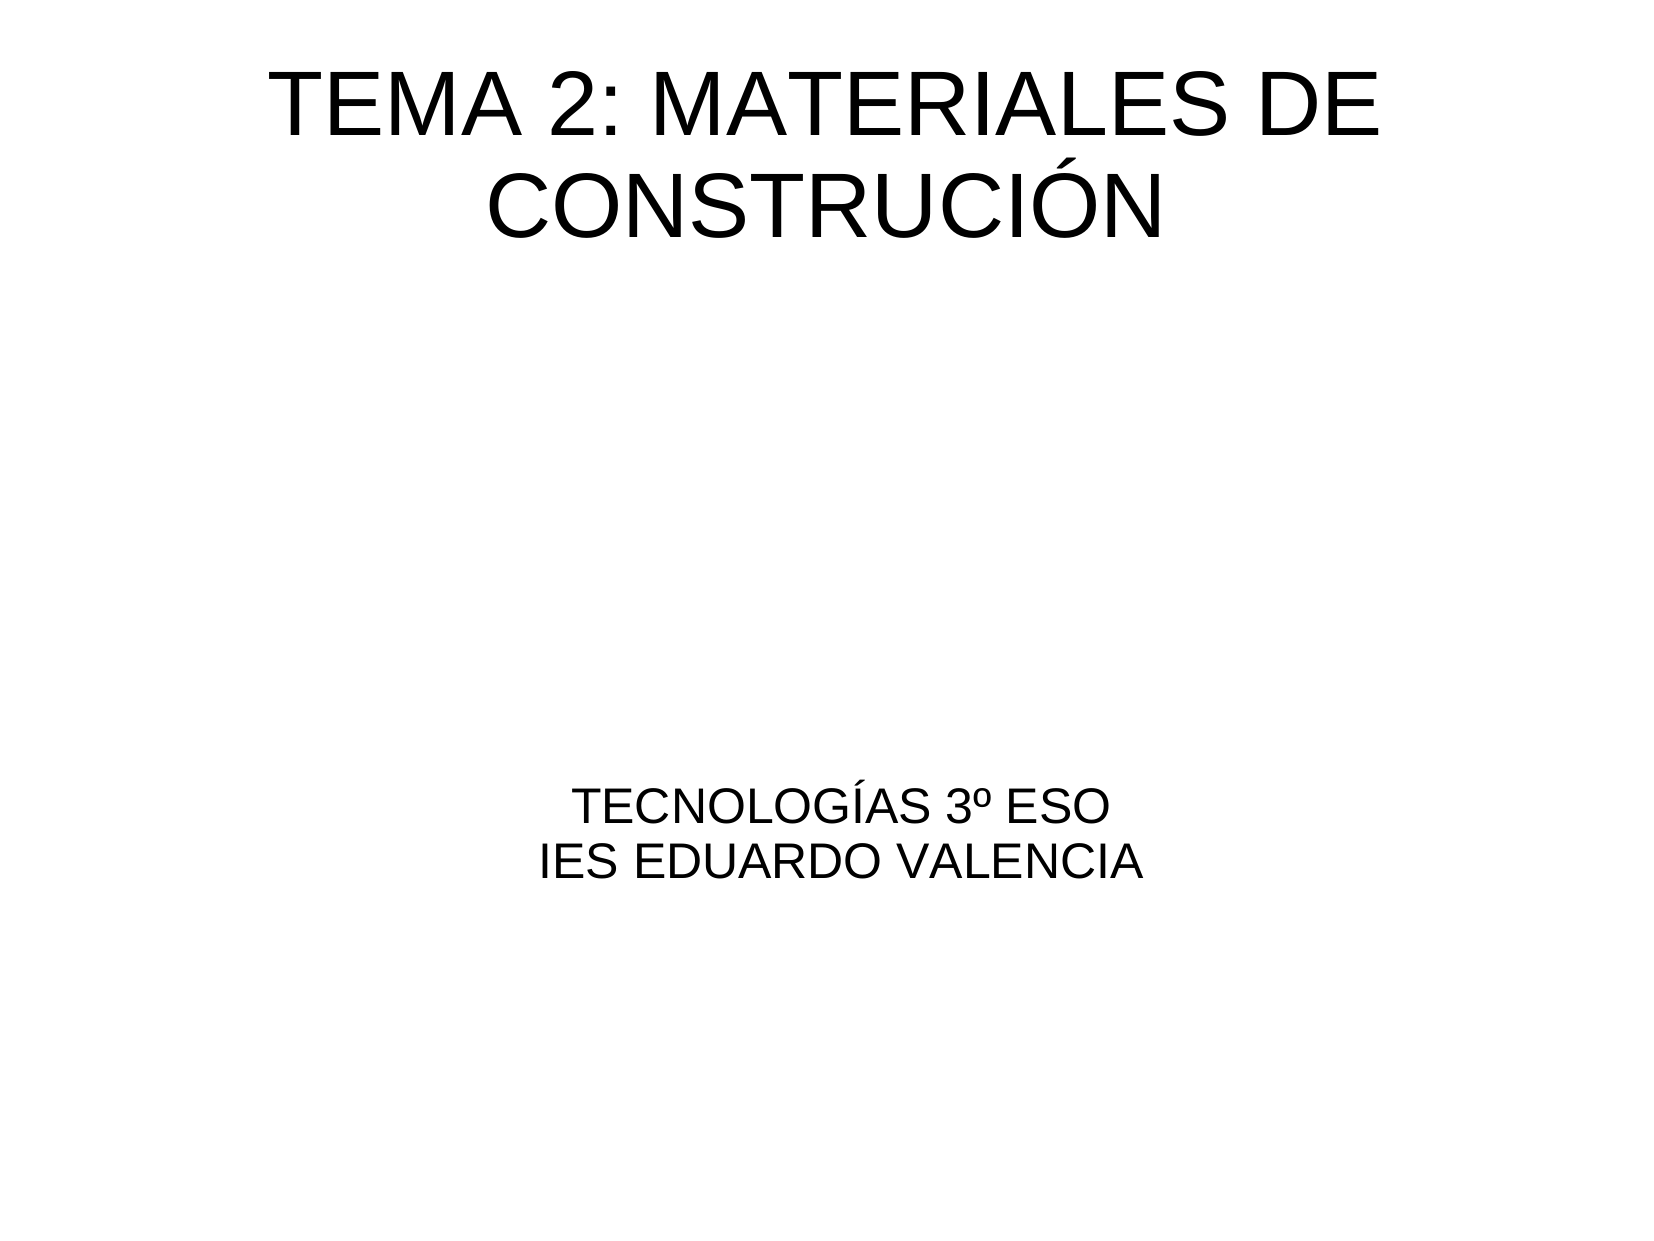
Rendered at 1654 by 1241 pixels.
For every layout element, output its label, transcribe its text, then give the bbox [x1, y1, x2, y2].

title TEMA 2: MATERIALES DE CONSTRUCIÓN [82, 47, 1571, 259]
text_box TECNOLOGÍAS 3º ESO IES EDUARDO VALENCIA [177, 767, 1506, 1006]
